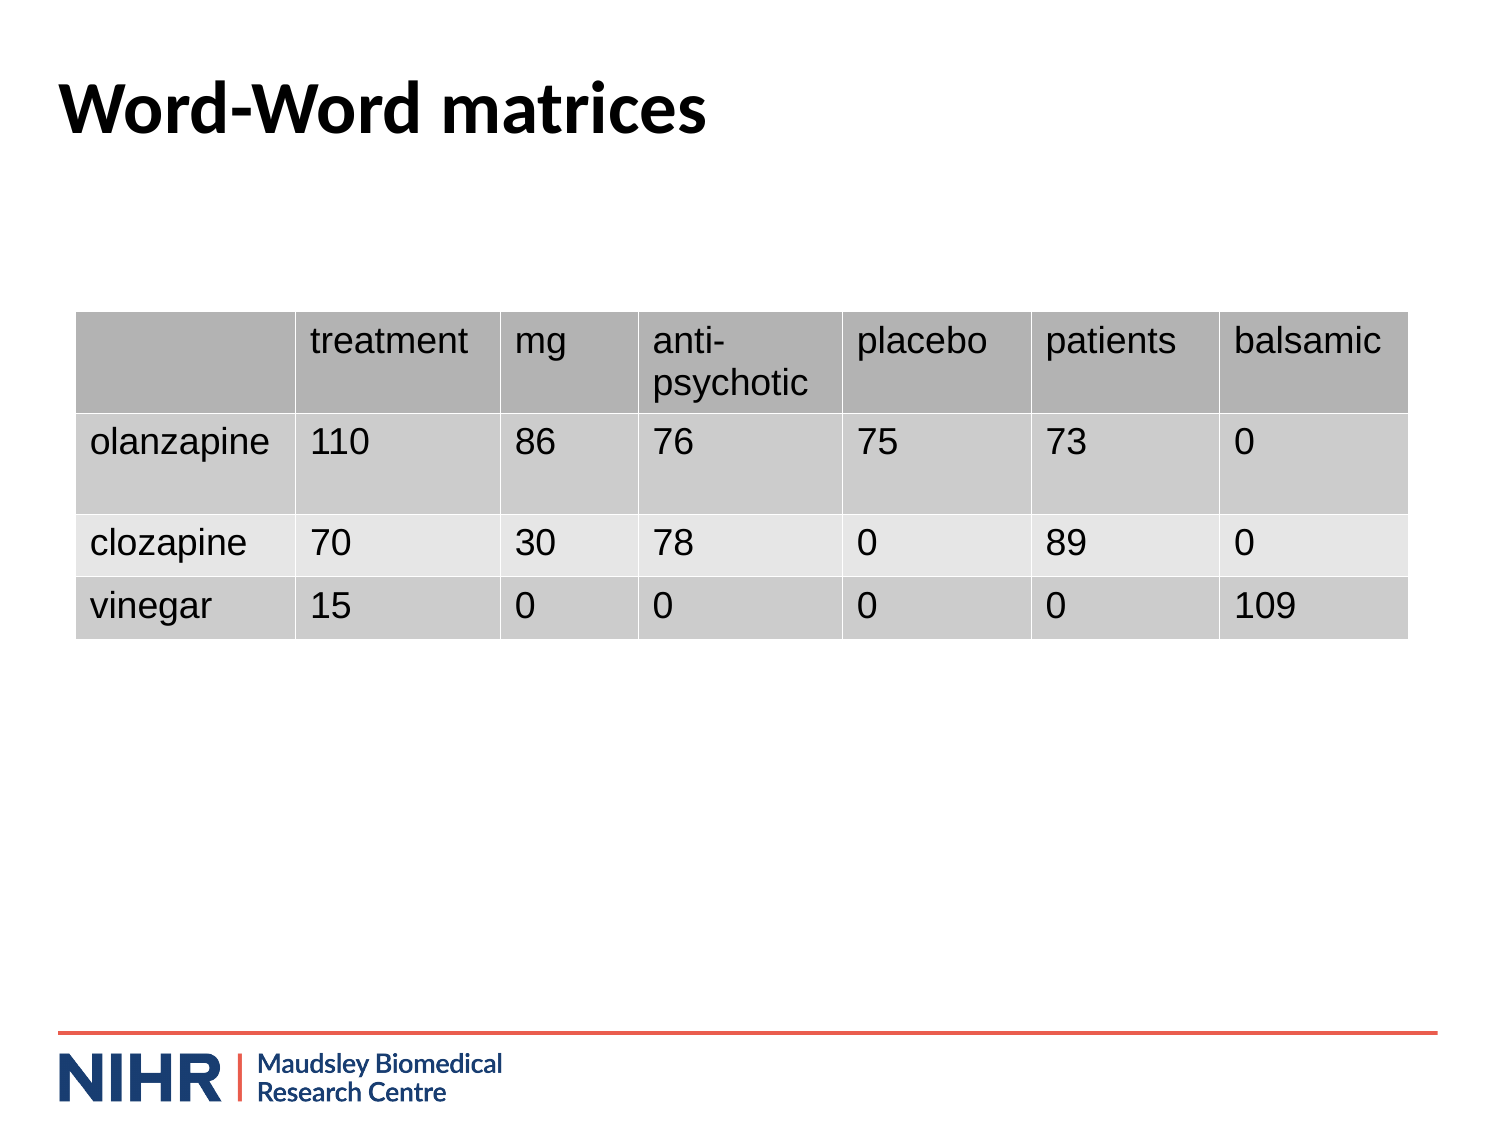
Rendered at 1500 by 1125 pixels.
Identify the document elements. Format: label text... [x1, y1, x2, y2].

table_cell 0 [1220, 515, 1408, 576]
title Word-Word matrices [58, 21, 1409, 209]
table_cell 78 [639, 515, 842, 576]
table_cell 0 [843, 515, 1031, 576]
table_header mg [501, 312, 638, 413]
table_cell 86 [501, 414, 638, 514]
table_header patients [1032, 312, 1219, 413]
table_cell 75 [843, 414, 1031, 514]
table_cell 30 [501, 515, 638, 576]
table_cell vinegar [76, 577, 295, 639]
table_header treatment [296, 312, 500, 413]
table_cell 76 [639, 414, 842, 514]
table_header [76, 312, 295, 413]
table_header balsamic [1220, 312, 1408, 413]
table_cell 73 [1032, 414, 1219, 514]
table_cell olanzapine [76, 414, 295, 514]
table_cell 70 [296, 515, 500, 576]
table_cell 110 [296, 414, 500, 514]
table_cell 0 [843, 577, 1031, 639]
table_cell clozapine [76, 515, 295, 576]
table_cell 109 [1220, 577, 1408, 639]
table_header placebo [843, 312, 1031, 413]
table_cell 89 [1032, 515, 1219, 576]
picture [29, 1018, 531, 1125]
table_cell 15 [296, 577, 500, 639]
table_cell 0 [1220, 414, 1408, 514]
table_cell 0 [1032, 577, 1219, 639]
table_cell 0 [501, 577, 638, 639]
table_cell 0 [639, 577, 842, 639]
table_header anti- psychotic [639, 312, 842, 413]
